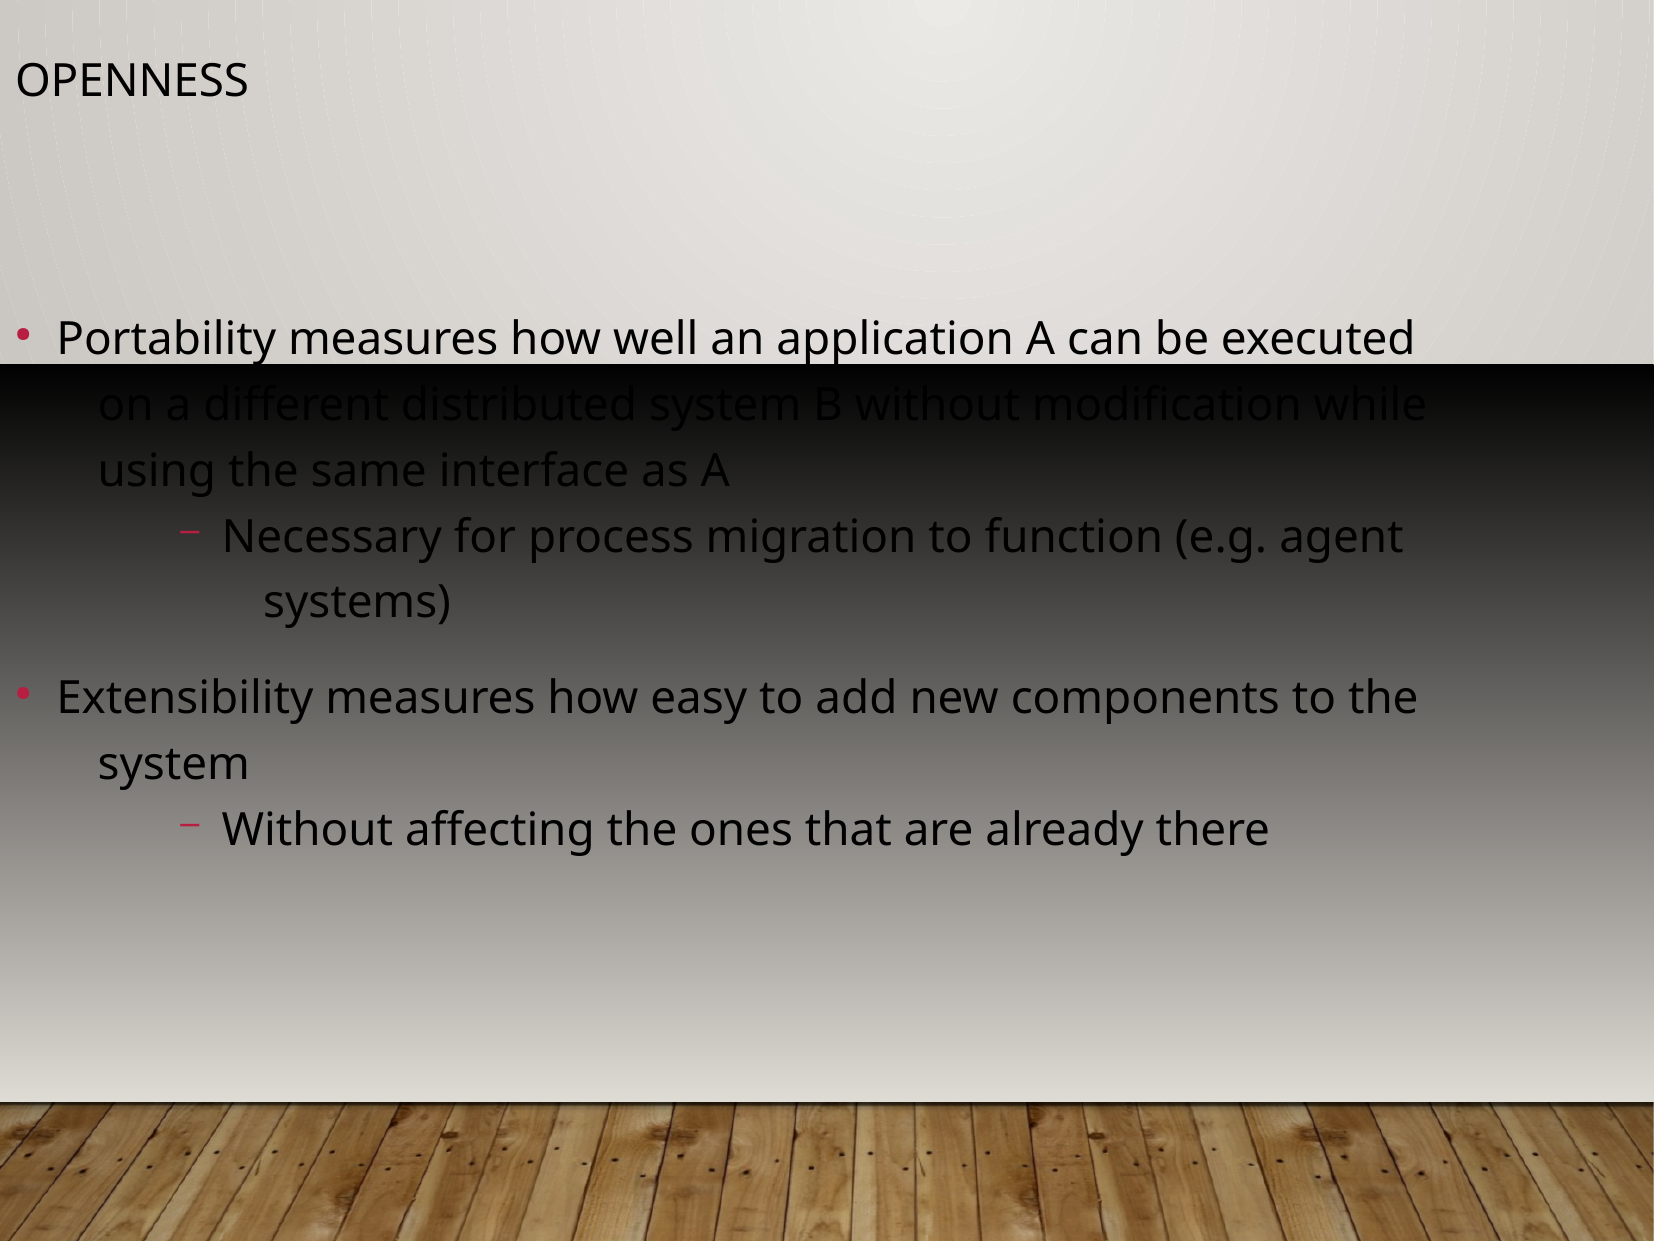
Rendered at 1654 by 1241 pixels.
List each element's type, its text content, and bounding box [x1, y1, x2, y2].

list Portability measures how well an application A can be executed on a different distributed system B without modification while using the same interface as A Necessary for process migration to function (e.g. agent systems) Extensibility measures how easy to add new components to the system Without affecting the ones that are already there [0, 290, 1489, 1010]
title Openness [0, 49, 1489, 257]
